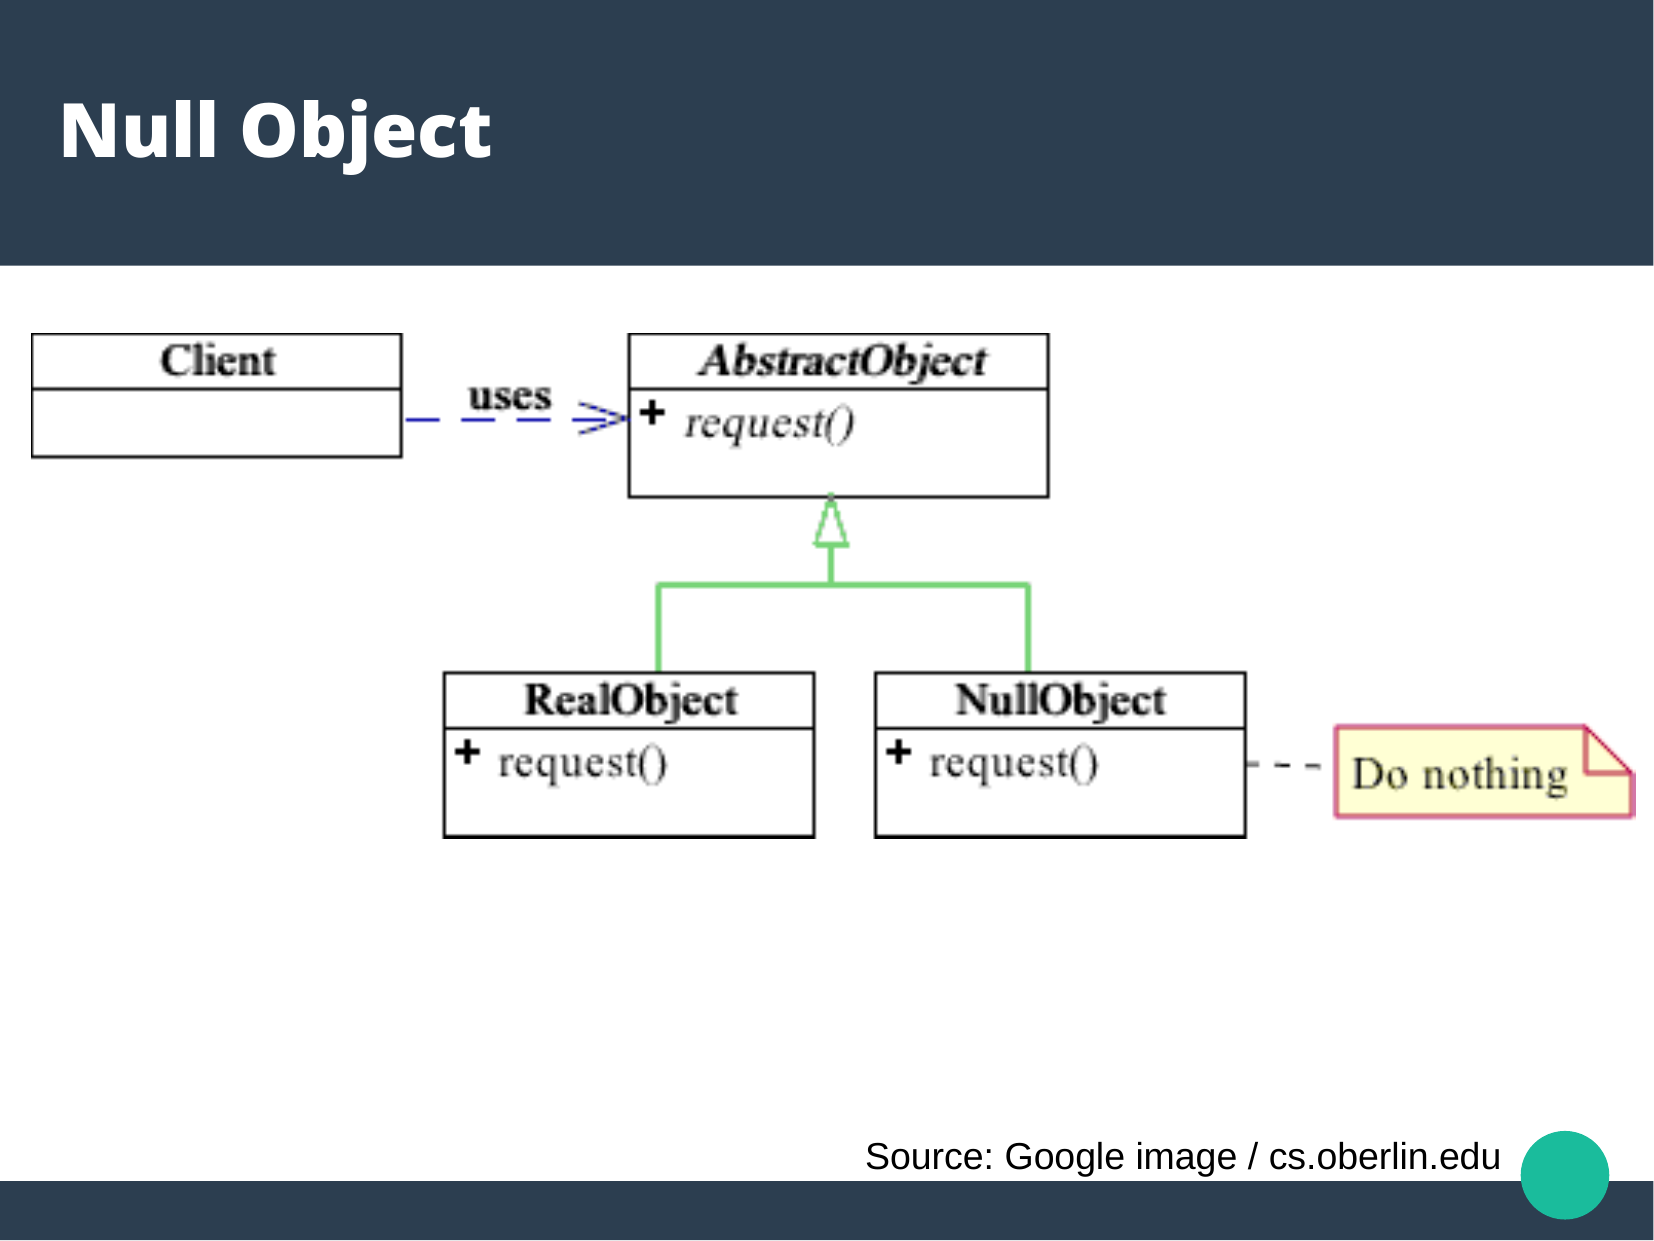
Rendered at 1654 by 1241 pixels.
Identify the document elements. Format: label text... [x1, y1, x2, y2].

text_box Source: Google image / cs.oberlin.edu [850, 1127, 1613, 1185]
title Null Object [59, 49, 1595, 207]
picture [31, 333, 1636, 839]
